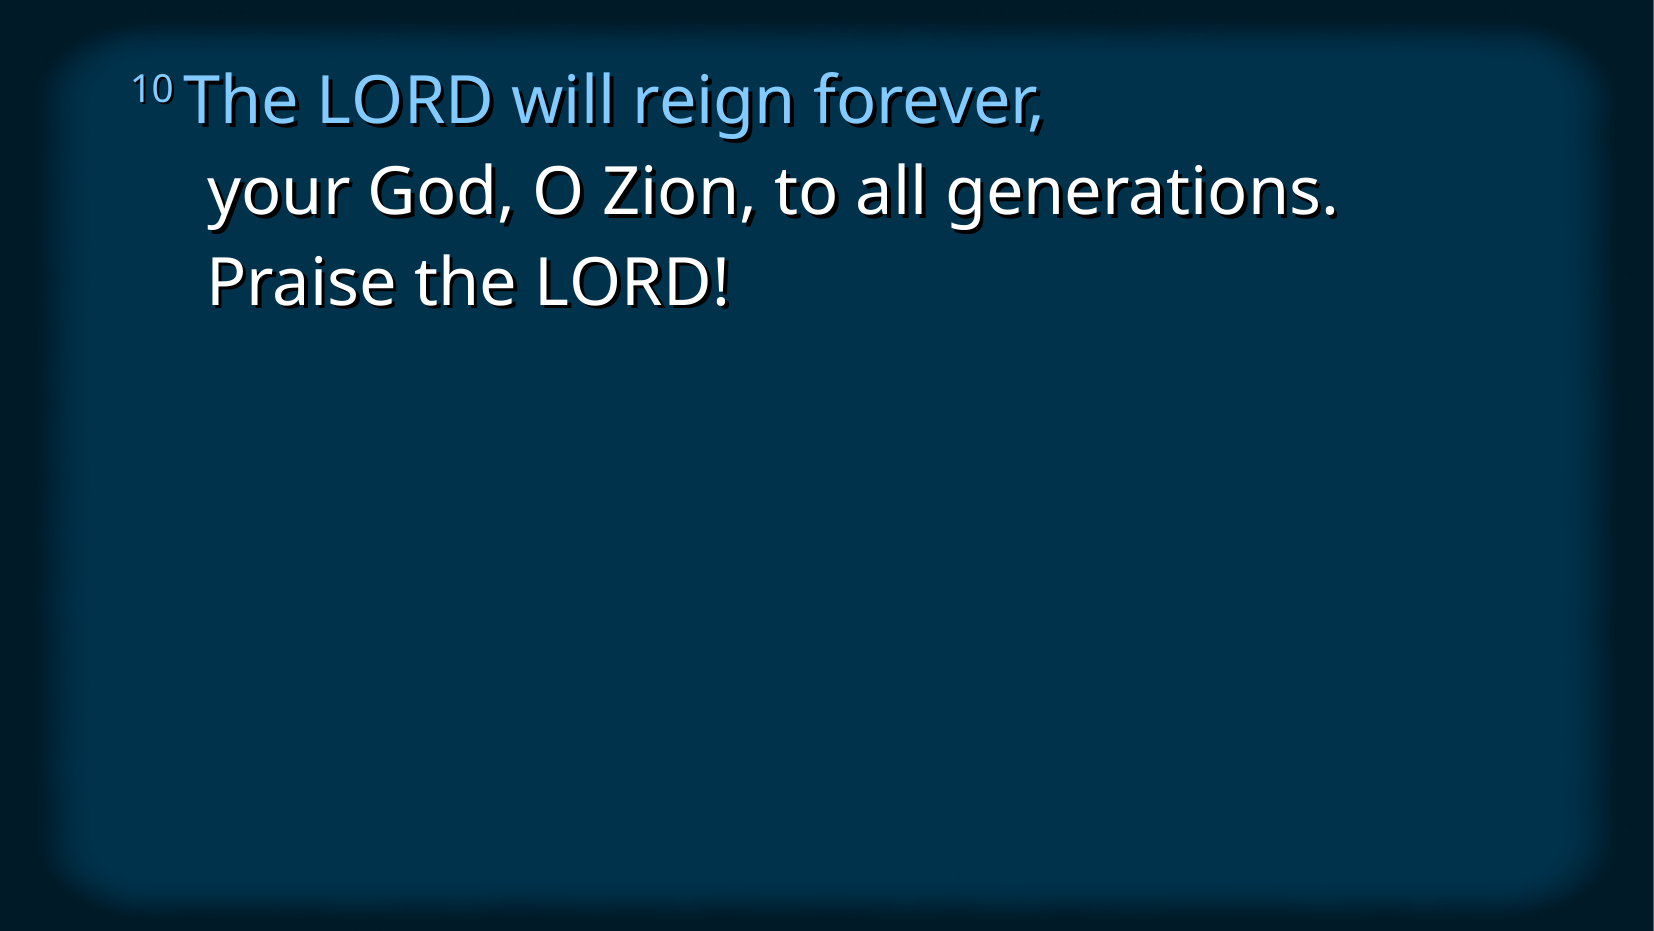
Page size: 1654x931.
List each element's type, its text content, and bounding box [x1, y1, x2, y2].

text_box 10 The LORD will reign forever, your God, O Zion, to all generations. Praise the LORD! [105, 45, 1576, 361]
picture [0, 0, 1654, 931]
